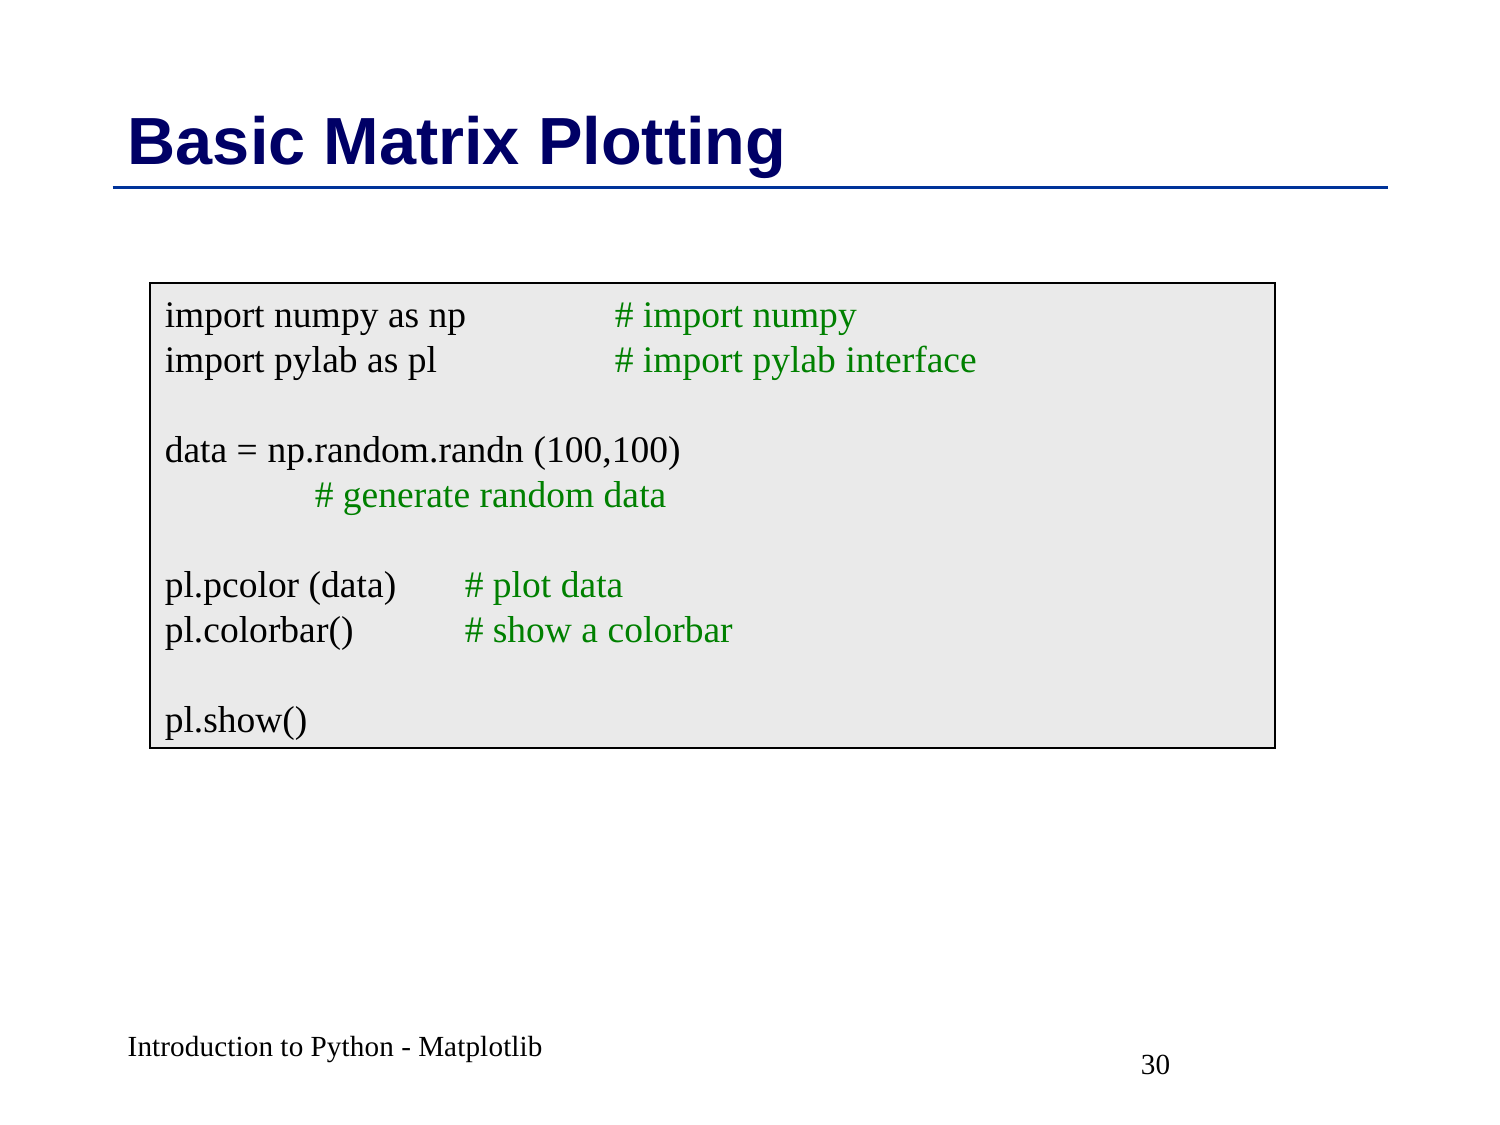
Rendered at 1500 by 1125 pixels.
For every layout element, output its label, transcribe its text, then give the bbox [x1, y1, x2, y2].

text_box <number> [1074, 1025, 1388, 1101]
title Basic Matrix Plotting [112, 89, 1388, 186]
text_box import numpy as np # import numpy import pylab as pl # import pylab interface data = np.random.randn (100,100) # generate random data pl.pcolor (data) # plot data pl.colorbar() # show a colorbar pl.show() [150, 282, 1276, 749]
text_box Introduction to Python - Matplotlib [112, 1025, 501, 1101]
